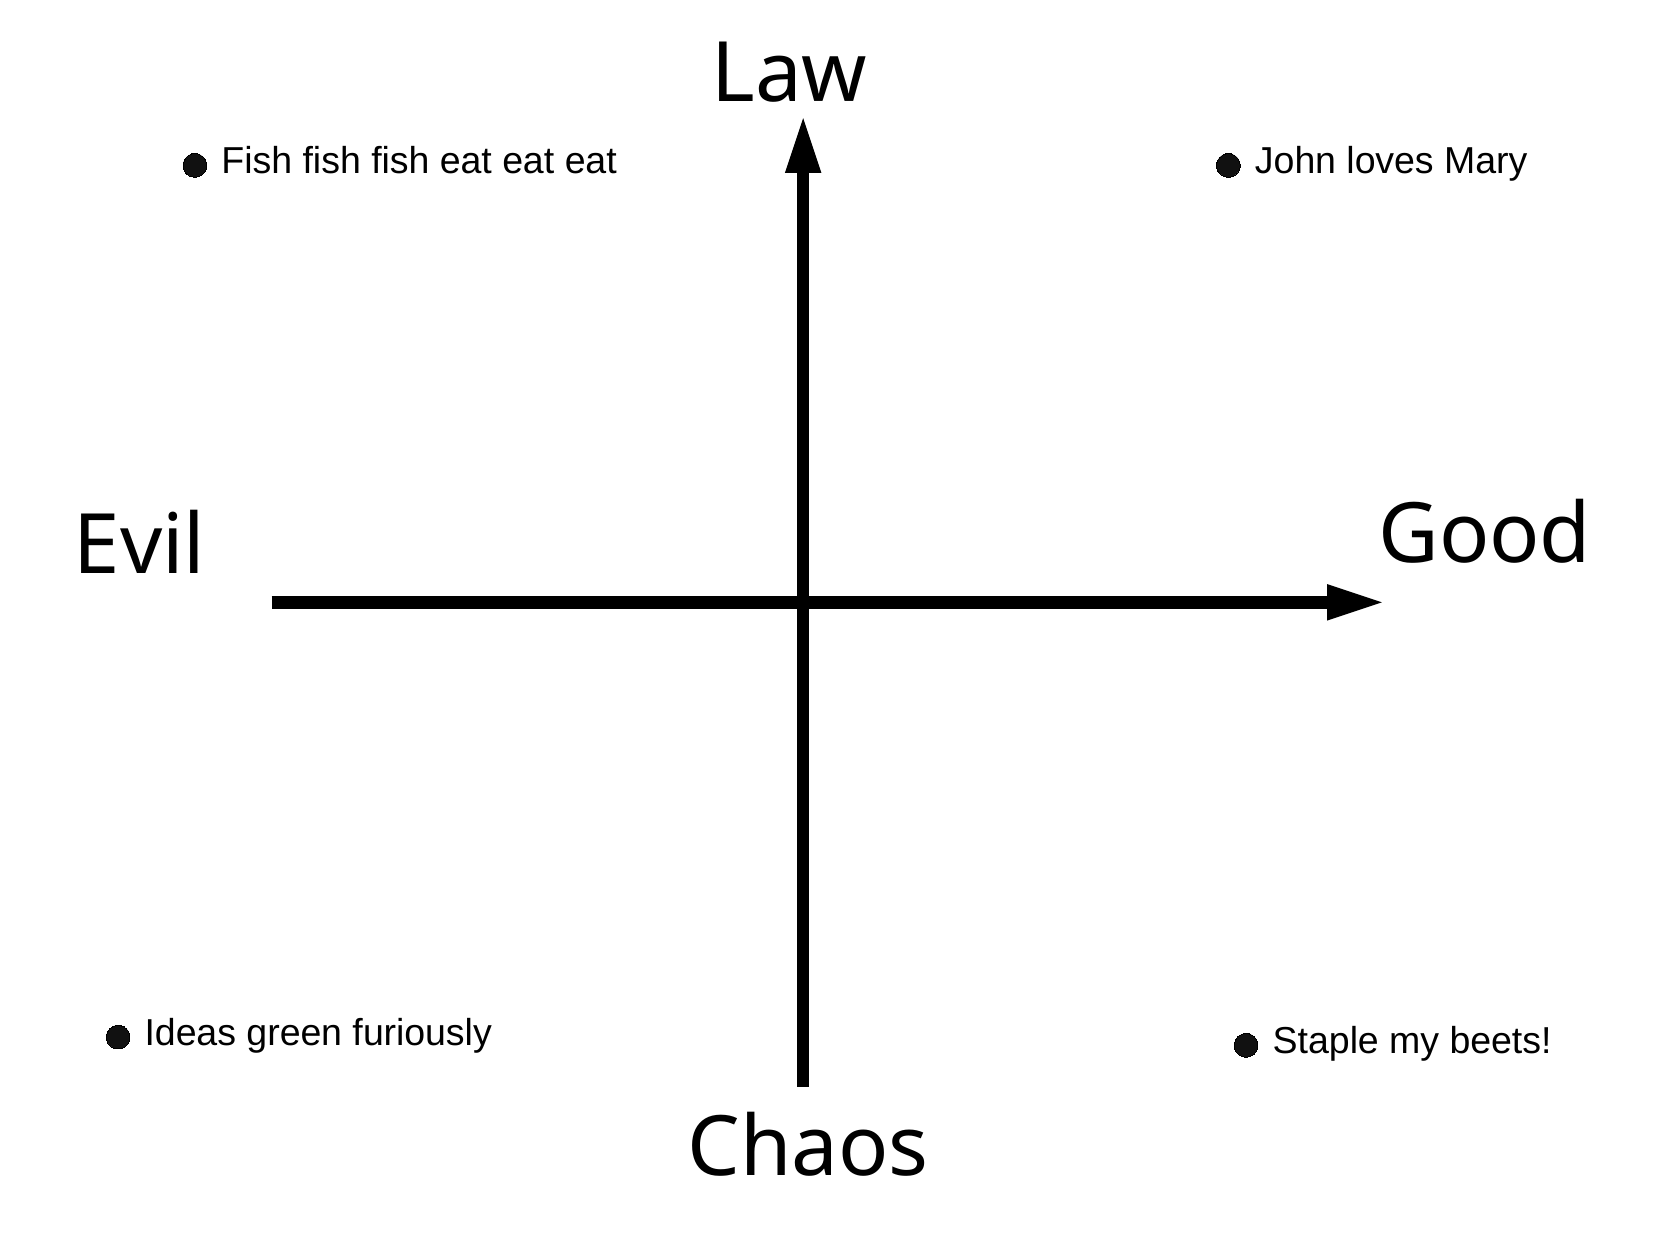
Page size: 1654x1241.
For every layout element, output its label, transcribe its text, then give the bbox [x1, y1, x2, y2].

text_box Ideas green furiously [129, 1003, 567, 1103]
text_box Law [696, 4, 898, 154]
text_box Chaos [673, 1079, 957, 1241]
text_box [1234, 1033, 1257, 1058]
text_box Fish fish fish eat eat eat [206, 132, 638, 231]
text_box [1216, 153, 1240, 178]
text_box Evil [59, 477, 249, 626]
text_box [106, 1025, 129, 1049]
text_box Staple my beets! [1257, 1012, 1577, 1069]
text_box Good [1364, 466, 1630, 616]
text_box [183, 153, 206, 178]
text_box John loves Mary [1240, 132, 1560, 189]
